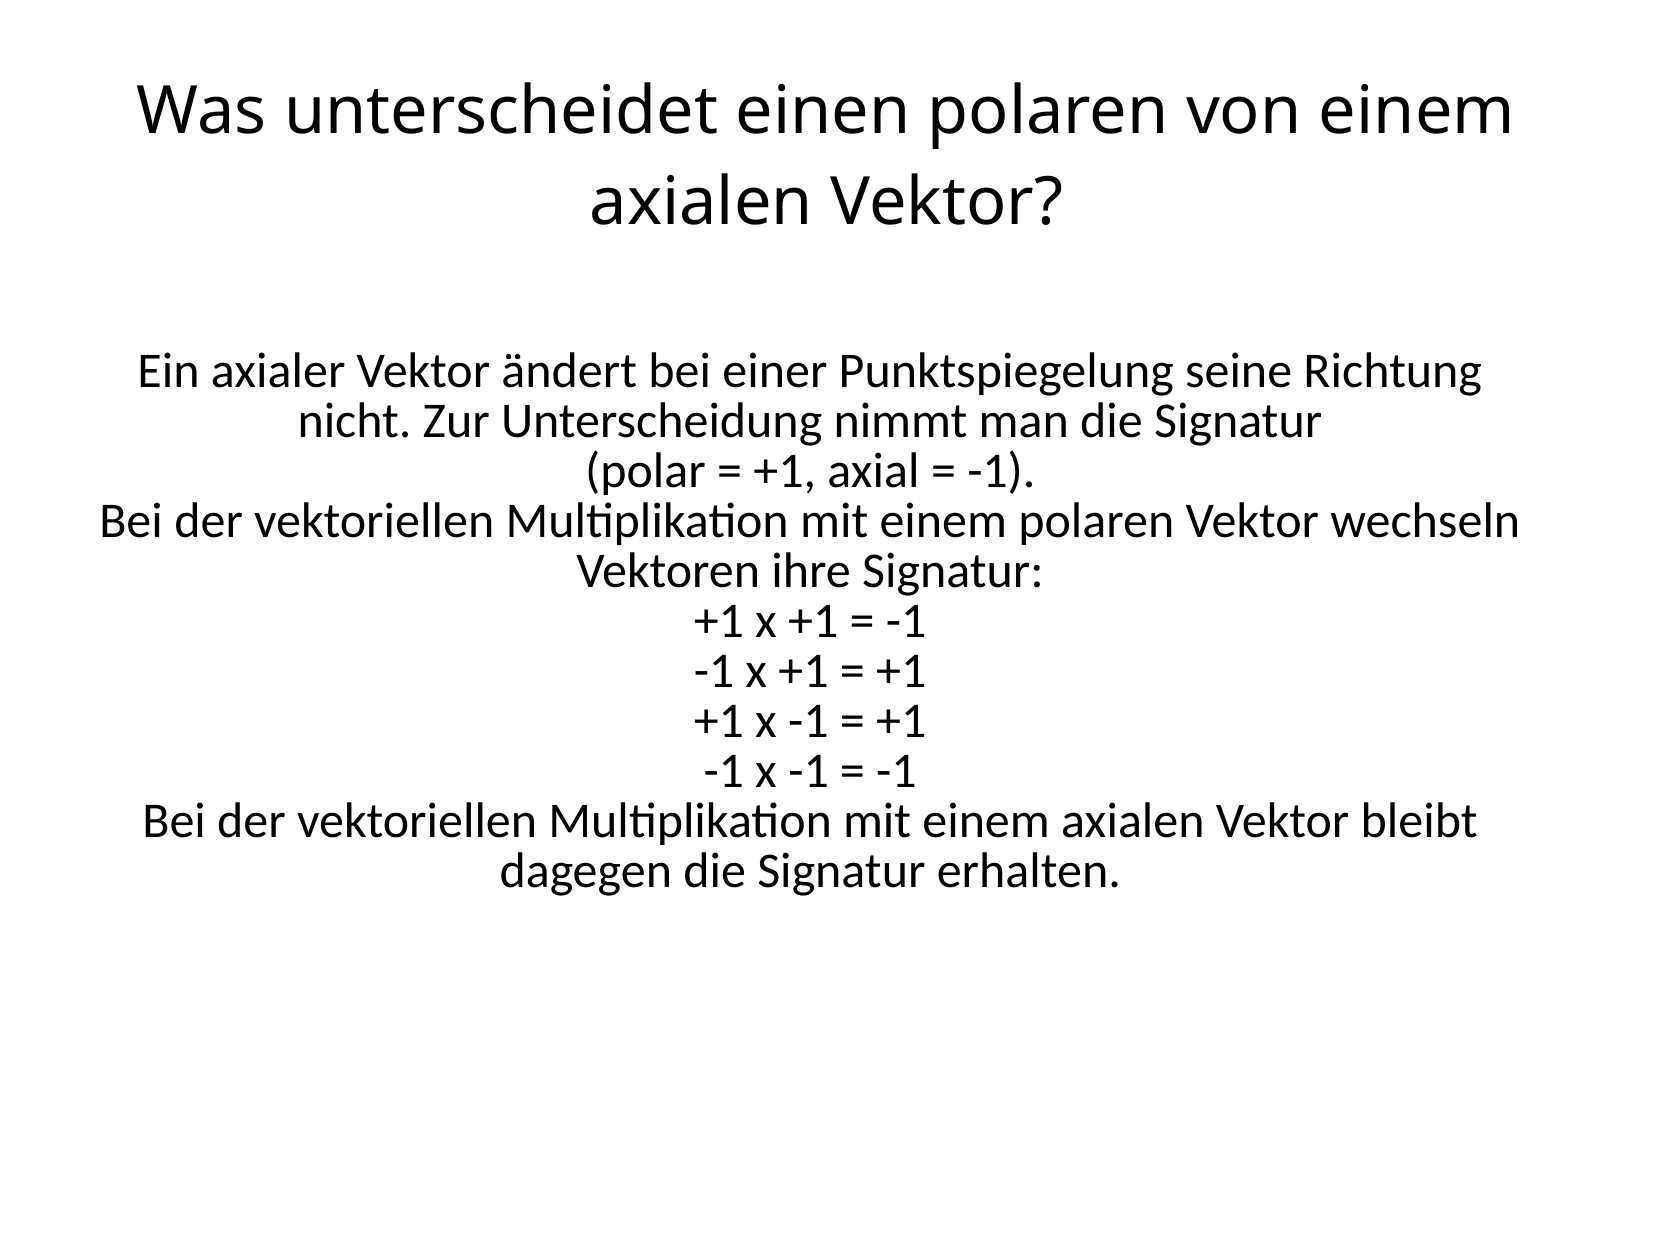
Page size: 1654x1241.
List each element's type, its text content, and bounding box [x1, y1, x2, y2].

subtitle Ein axialer Vektor ändert bei einer Punktspiegelung seine Richtung nicht. Zur Unterscheidung nimmt man die Signatur (polar = +1, axial = -1). Bei der vektoriellen Multiplikation mit einem polaren Vektor wechseln Vektoren ihre Signatur: +1 x +1 = -1 -1 x +1 = +1 +1 x -1 = +1 -1 x -1 = -1 Bei der vektoriellen Multiplikation mit einem axialen Vektor bleibt dagegen die Signatur erhalten. [82, 283, 1538, 1016]
title Was unterscheidet einen polaren von einem axialen Vektor? [82, 49, 1571, 257]
